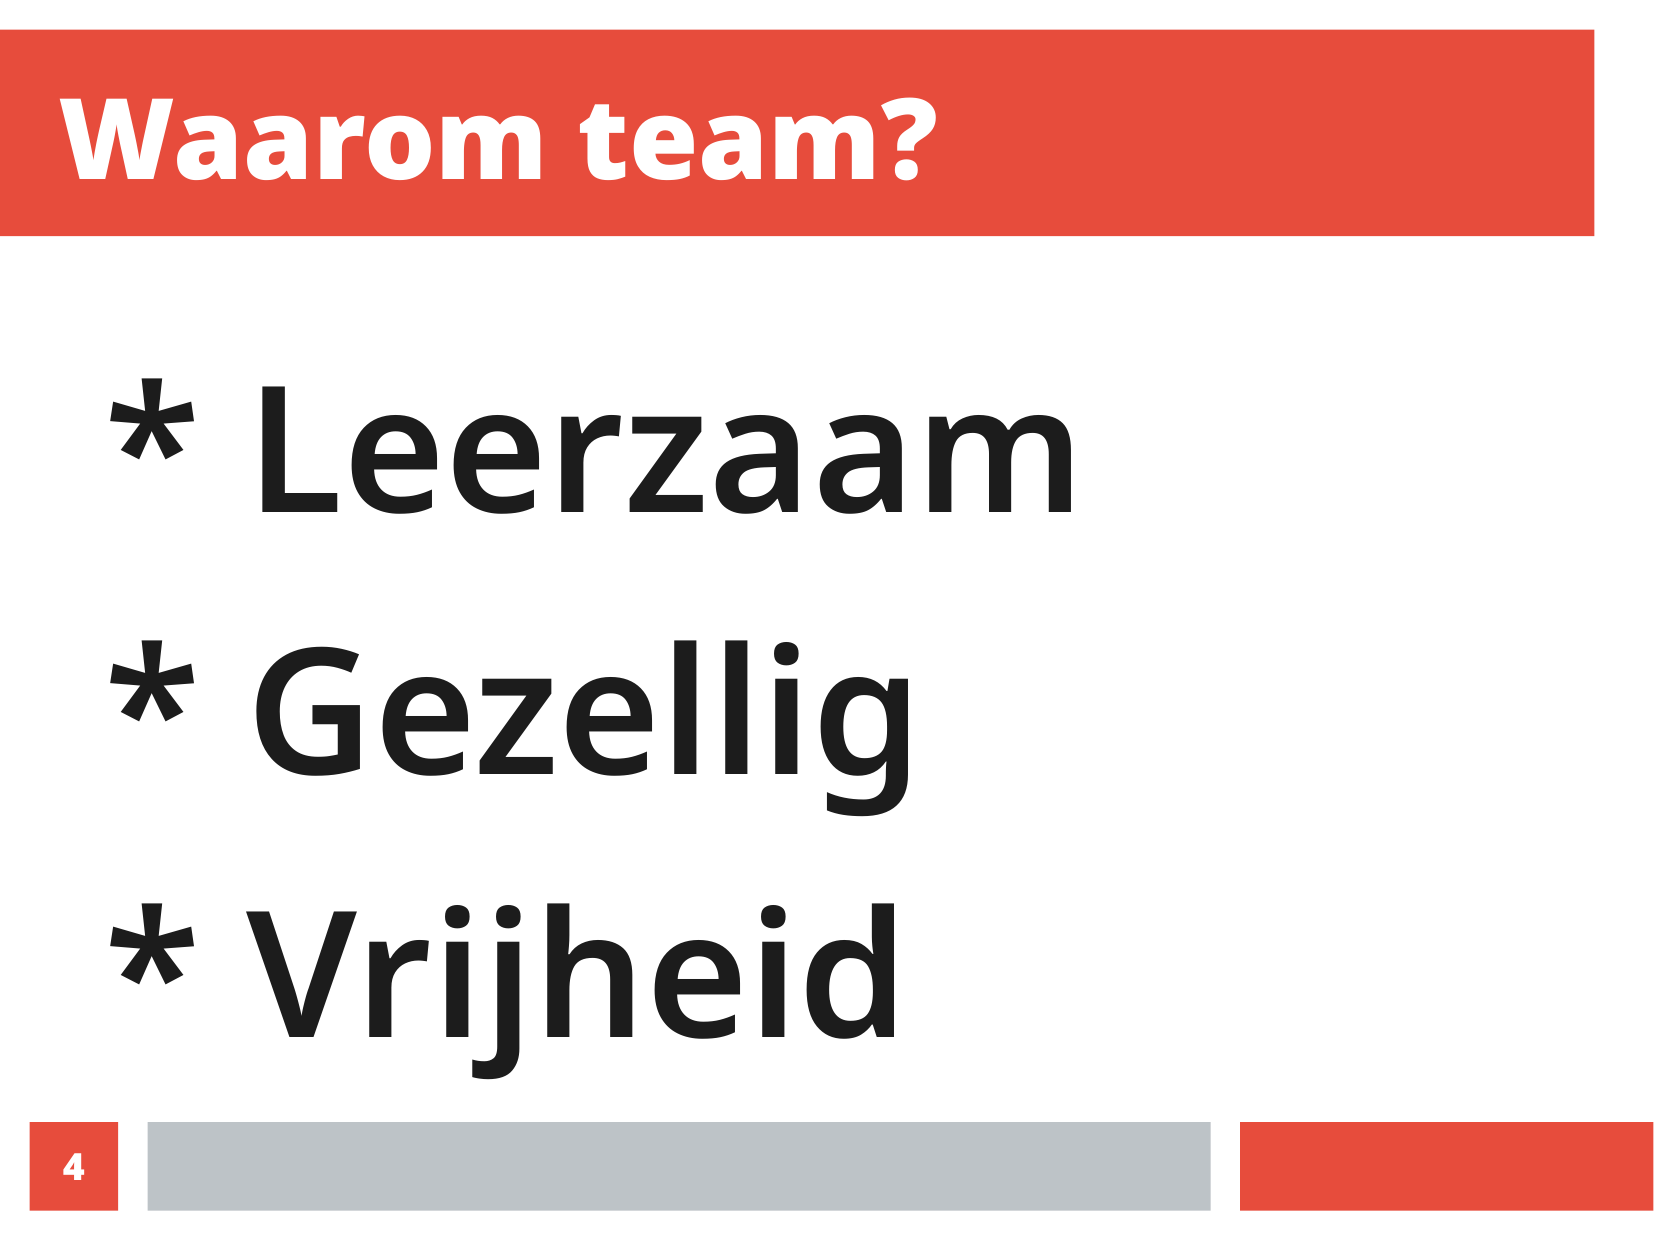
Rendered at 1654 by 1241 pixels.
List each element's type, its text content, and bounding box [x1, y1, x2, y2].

list * Leerzaam * Gezellig * Vrijheid [59, 324, 1565, 1093]
title Waarom team? [59, 64, 1595, 213]
